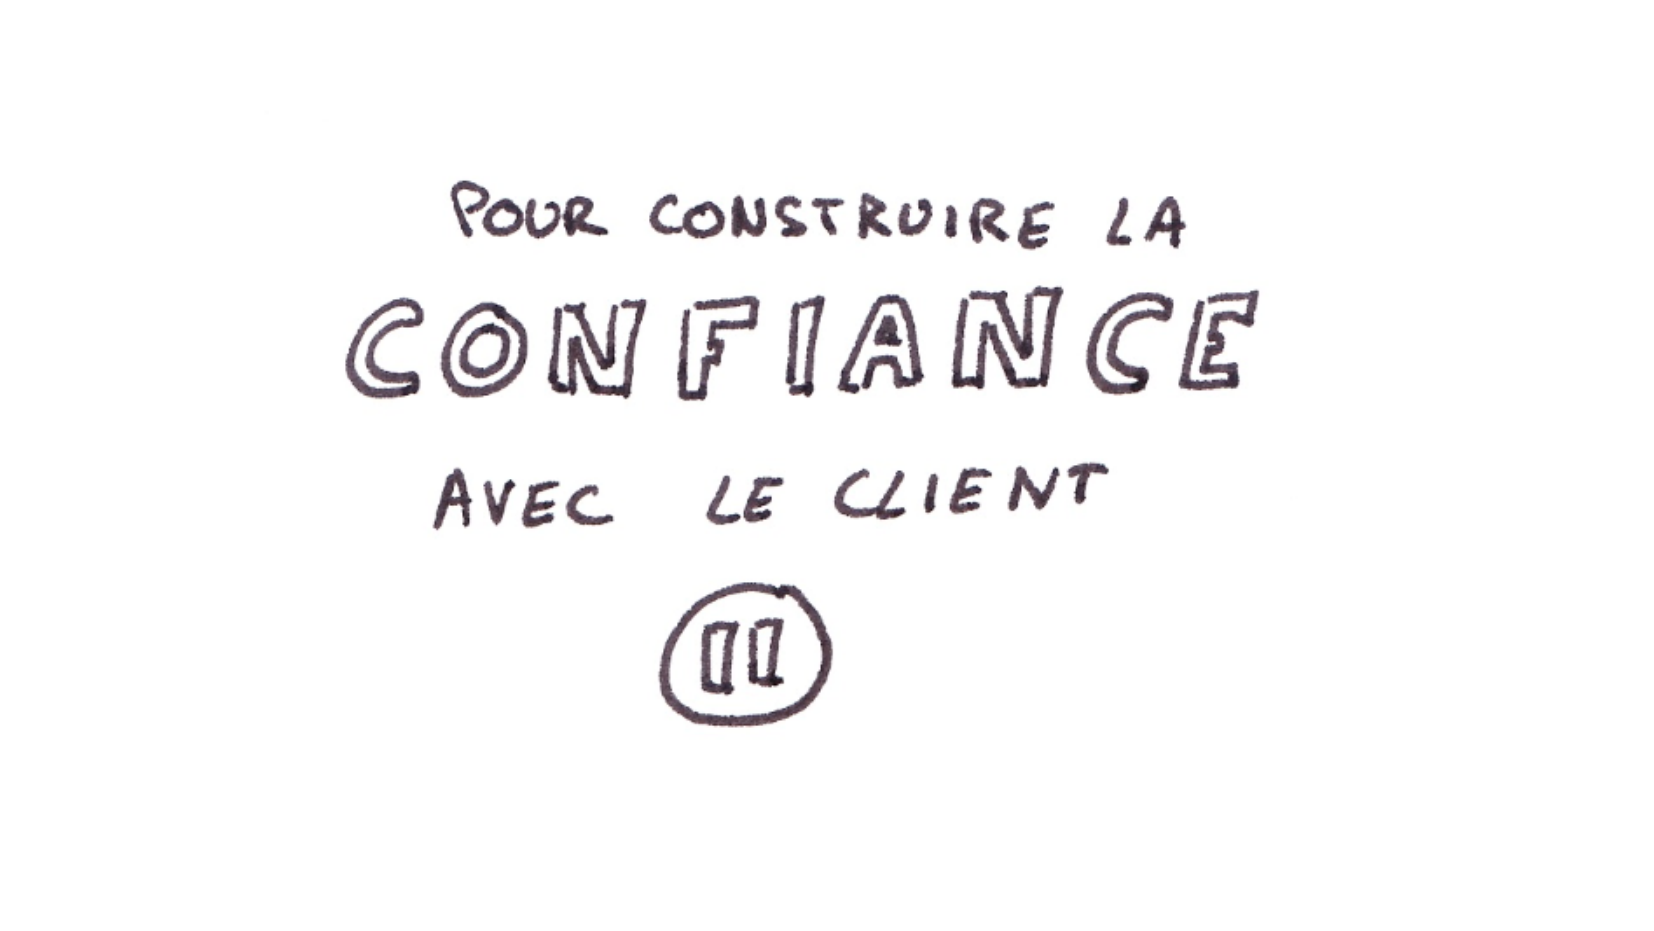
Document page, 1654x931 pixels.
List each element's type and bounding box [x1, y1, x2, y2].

picture [262, 92, 1366, 826]
